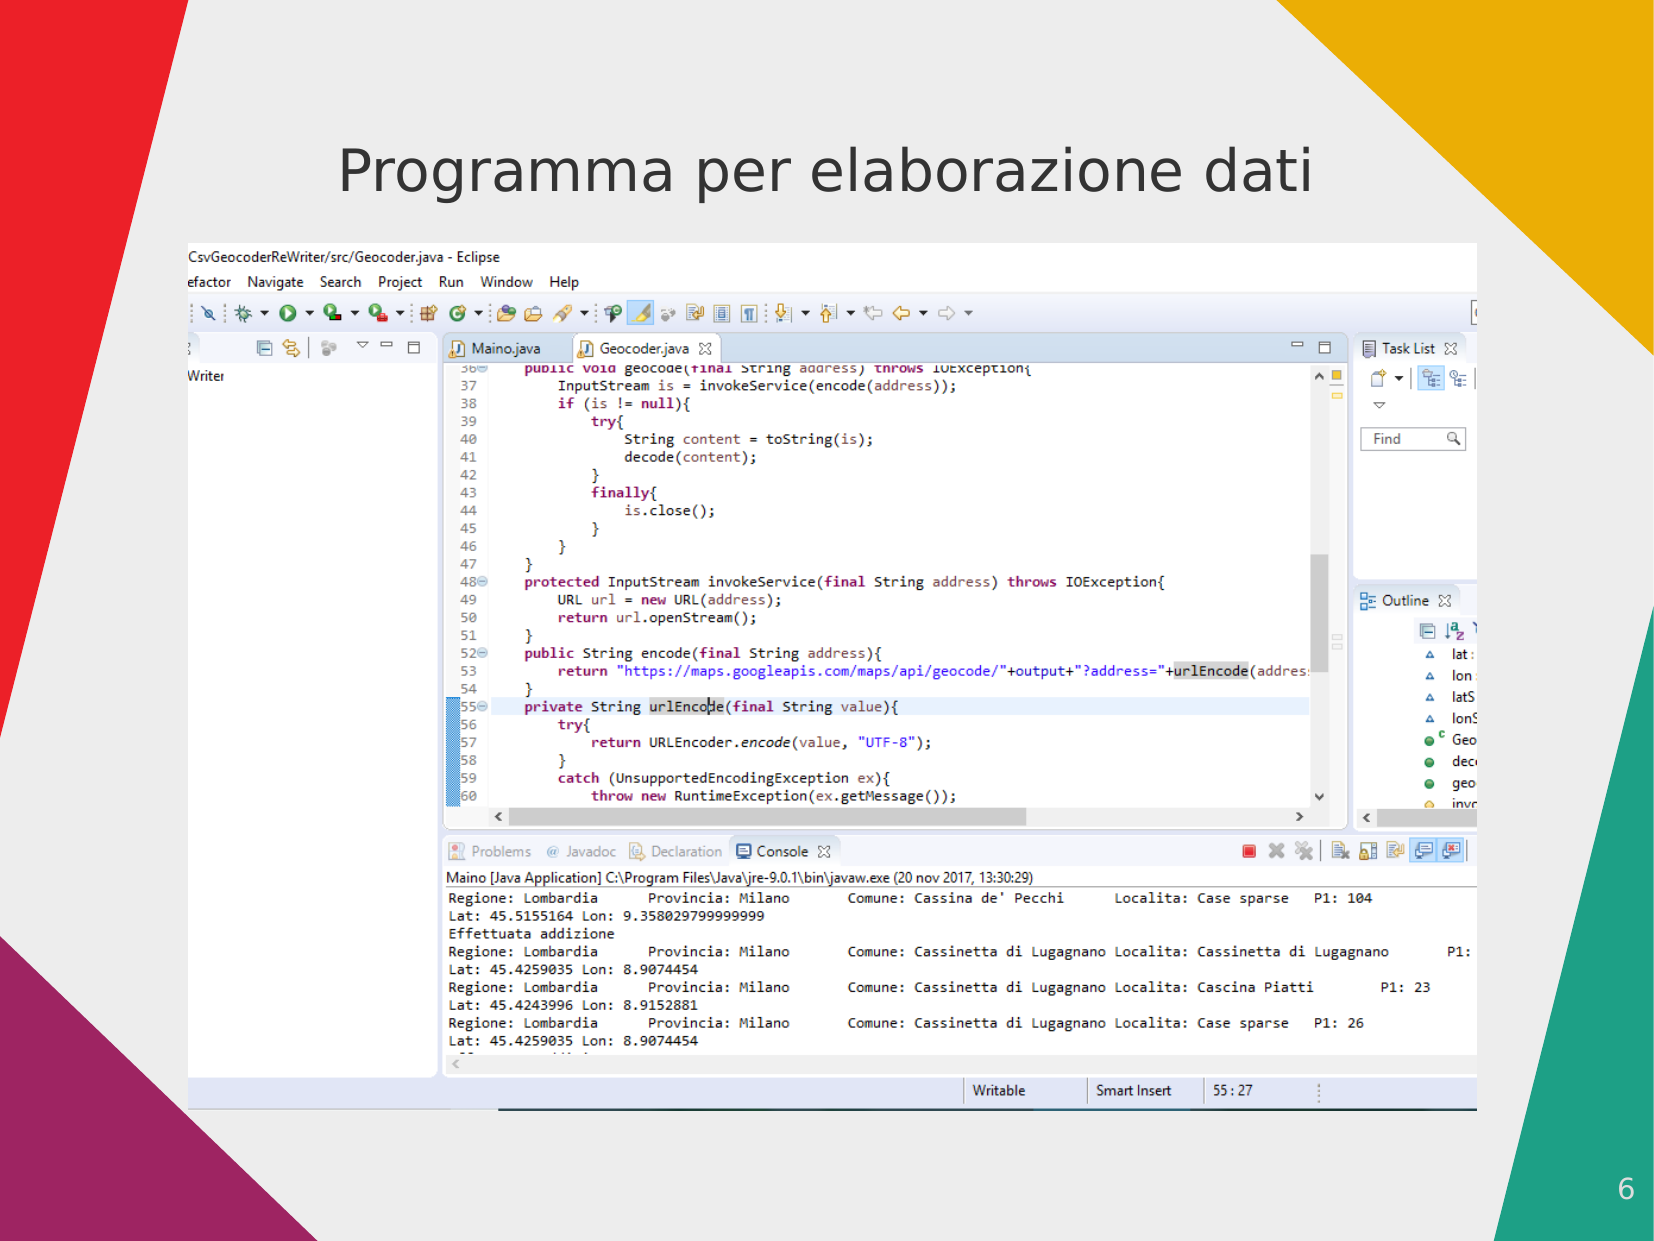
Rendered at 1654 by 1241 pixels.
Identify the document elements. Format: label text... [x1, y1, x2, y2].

title Programma per elaborazione dati [114, 73, 1539, 271]
picture [188, 243, 1477, 1111]
